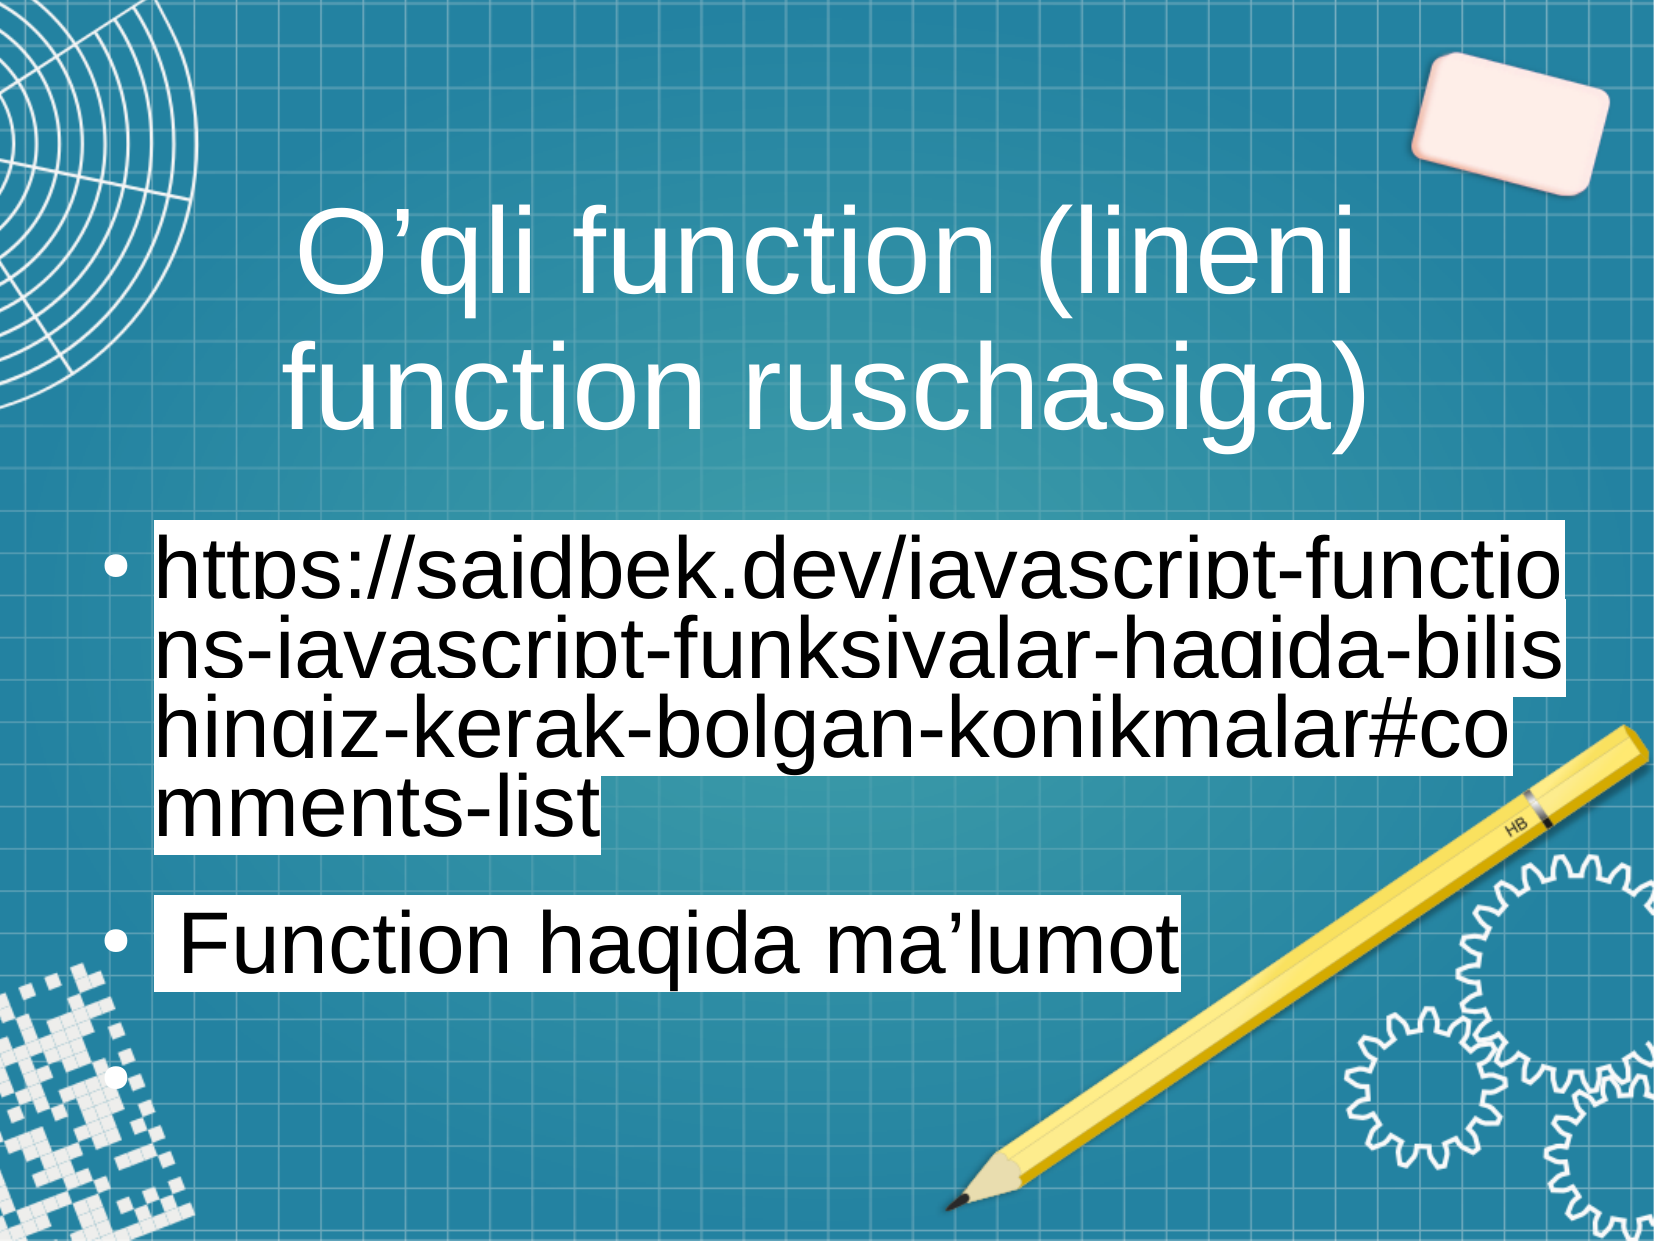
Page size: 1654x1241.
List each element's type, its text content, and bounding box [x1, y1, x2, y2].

picture [0, 0, 1654, 1241]
list https://saidbek.dev/javascript-functions-javascript-funksiyalar-haqida-bilishingiz-kerak-bolgan-konikmalar#comments-list Function haqida ma’lumot [82, 519, 1571, 1123]
title O’qli function (lineni function ruschasiga) [82, 177, 1571, 461]
